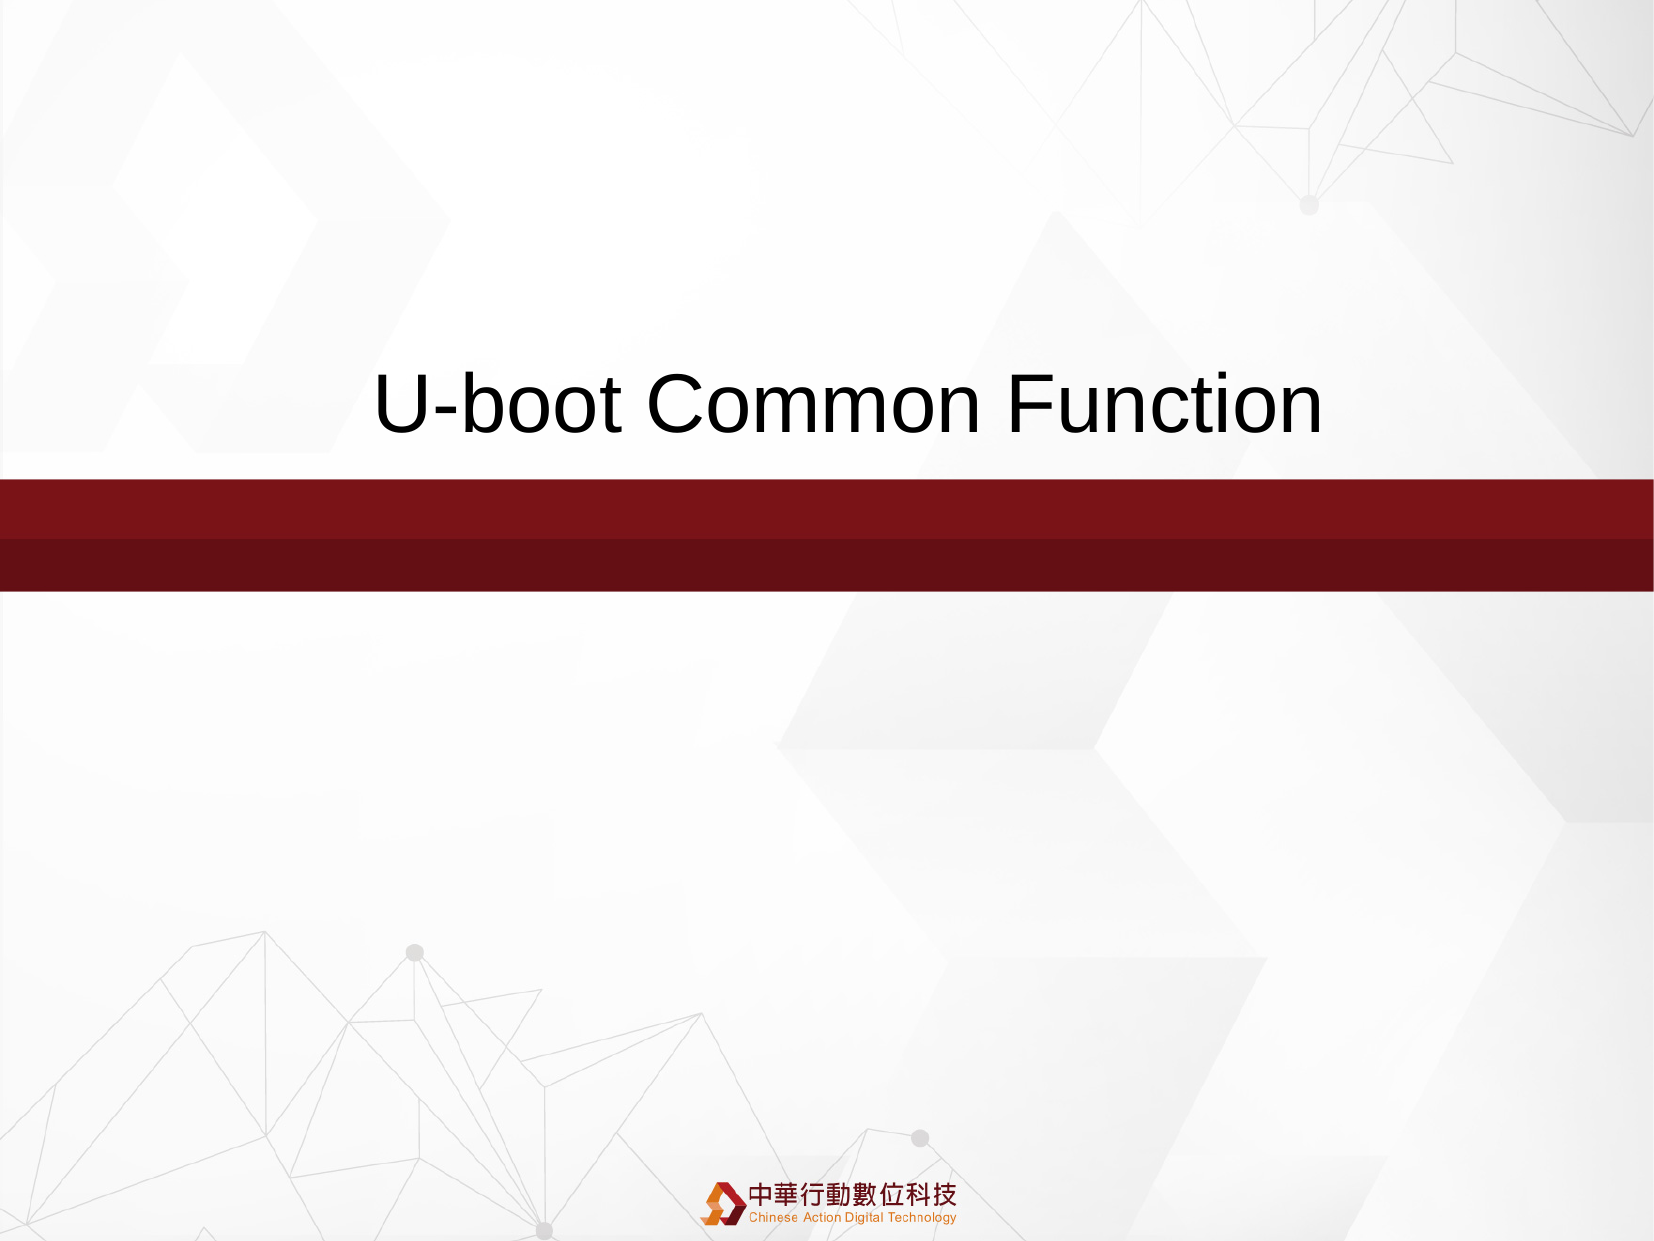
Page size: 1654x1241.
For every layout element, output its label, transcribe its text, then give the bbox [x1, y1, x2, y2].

picture [0, 0, 1654, 1241]
title U-boot Common Function [105, 300, 1594, 508]
